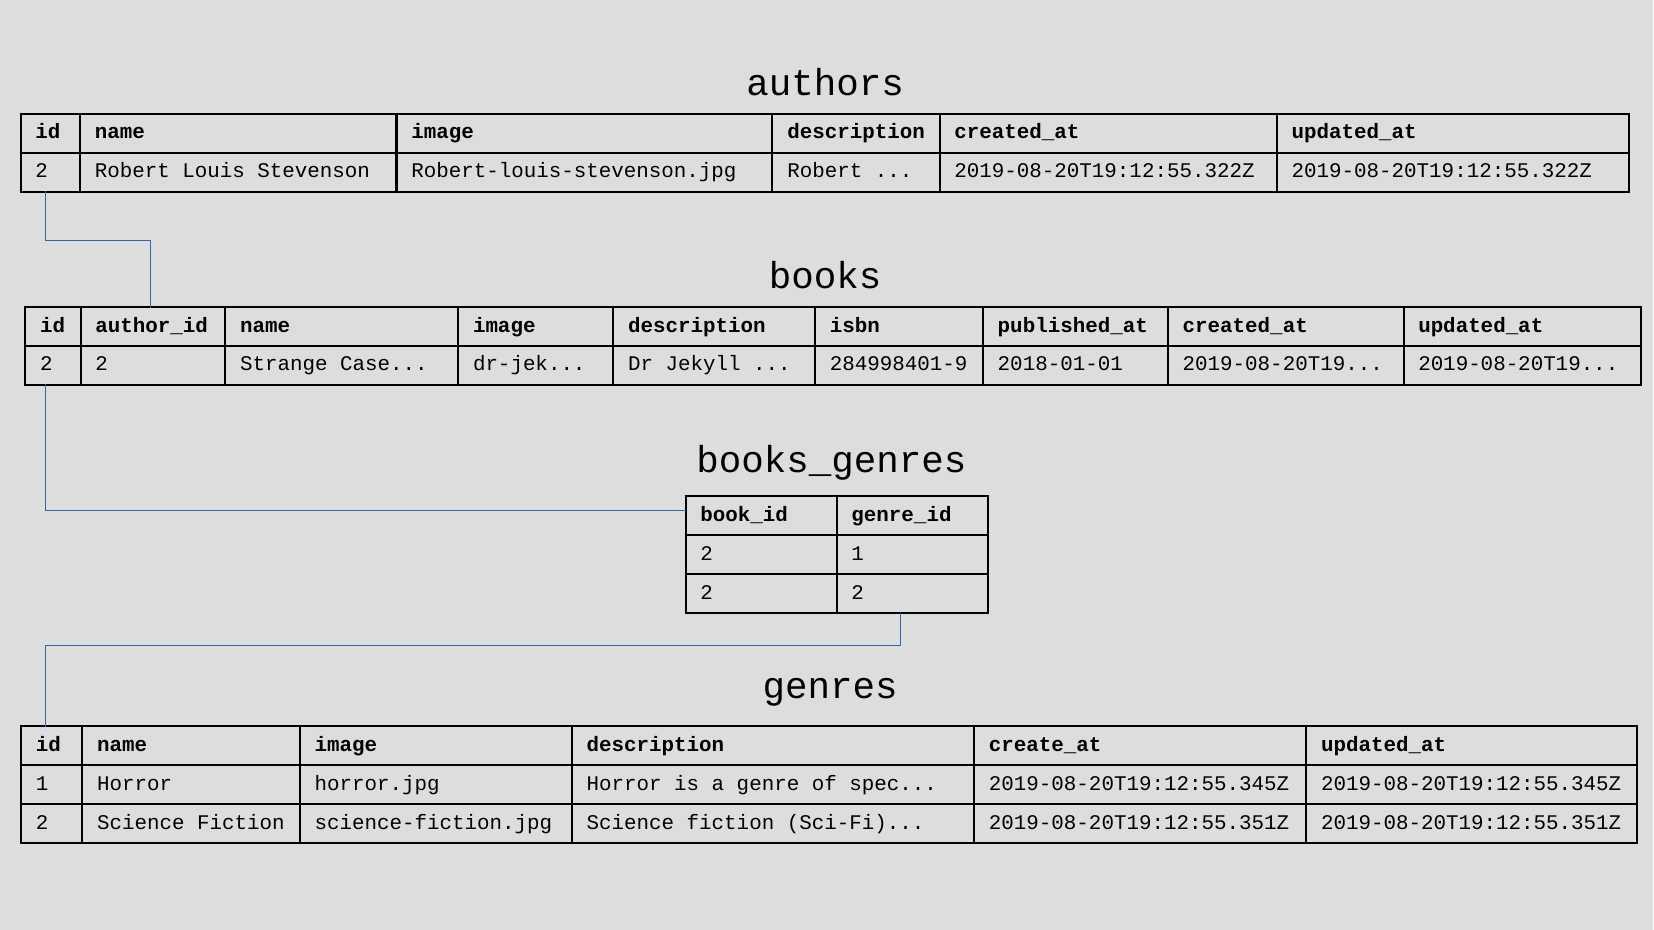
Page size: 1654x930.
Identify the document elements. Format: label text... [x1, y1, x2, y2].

table_header id [26, 308, 80, 345]
table_header name [83, 727, 299, 764]
table_cell 2 [838, 575, 987, 612]
table_header description [614, 308, 814, 345]
table_cell Robert Louis Stevenson [81, 154, 395, 191]
table_header create_at [975, 727, 1305, 764]
table_header updated_at [1278, 115, 1628, 152]
table_cell 2 [22, 154, 79, 191]
table_header updated_at [1405, 308, 1640, 345]
table_cell 2019-08-20T19:12:55.322Z [1278, 154, 1628, 191]
table_header image [398, 115, 771, 152]
table_cell 1 [22, 766, 81, 803]
table_header description [573, 727, 973, 764]
table_cell horror.jpg [301, 766, 571, 803]
table_header isbn [816, 308, 982, 345]
table_header author_id [82, 308, 224, 345]
table_header name [81, 115, 395, 152]
table_cell 2019-08-20T19... [1405, 347, 1640, 384]
table_cell Horror [83, 766, 299, 803]
table_cell 2019-08-20T19:12:55.345Z [1307, 766, 1636, 803]
table_cell Robert-louis-stevenson.jpg [398, 154, 771, 191]
table_header updated_at [1307, 727, 1636, 764]
table_cell 2 [687, 575, 836, 612]
text_box books_genres [606, 433, 1057, 491]
table_header id [22, 727, 81, 764]
table_header description [773, 115, 939, 152]
table_cell dr-jek... [459, 347, 612, 384]
text_box books [600, 249, 1051, 308]
table_cell Science fiction (Sci-Fi)... [573, 805, 973, 842]
table_header image [301, 727, 571, 764]
table_cell 2 [82, 347, 224, 384]
table_header id [22, 115, 79, 152]
table_cell 2019-08-20T19:12:55.351Z [975, 805, 1305, 842]
table_cell Robert ... [773, 154, 939, 191]
table_header name [226, 308, 457, 345]
table_cell Science Fiction [83, 805, 299, 842]
table_cell 2019-08-20T19:12:55.345Z [975, 766, 1305, 803]
text_box genres [605, 660, 1056, 718]
table_header book_id [687, 497, 836, 534]
table_cell 2018-01-01 [984, 347, 1167, 384]
table_cell science-fiction.jpg [301, 805, 571, 842]
text_box authors [600, 56, 1051, 114]
table_header published_at [984, 308, 1167, 345]
table_cell 284998401-9 [816, 347, 982, 384]
table_header genre_id [838, 497, 987, 534]
table_header image [459, 308, 612, 345]
table_cell Horror is a genre of spec... [573, 766, 973, 803]
table_cell 2 [22, 805, 81, 842]
table_cell 2 [687, 536, 836, 573]
table_cell 2019-08-20T19:12:55.351Z [1307, 805, 1636, 842]
table_cell 1 [838, 536, 987, 573]
table_cell 2 [26, 347, 80, 384]
table_header created_at [941, 115, 1276, 152]
table_cell 2019-08-20T19:12:55.322Z [941, 154, 1276, 191]
table_cell Strange Case... [226, 347, 457, 384]
table_cell 2019-08-20T19... [1169, 347, 1403, 384]
table_header created_at [1169, 308, 1403, 345]
table_cell Dr Jekyll ... [614, 347, 814, 384]
